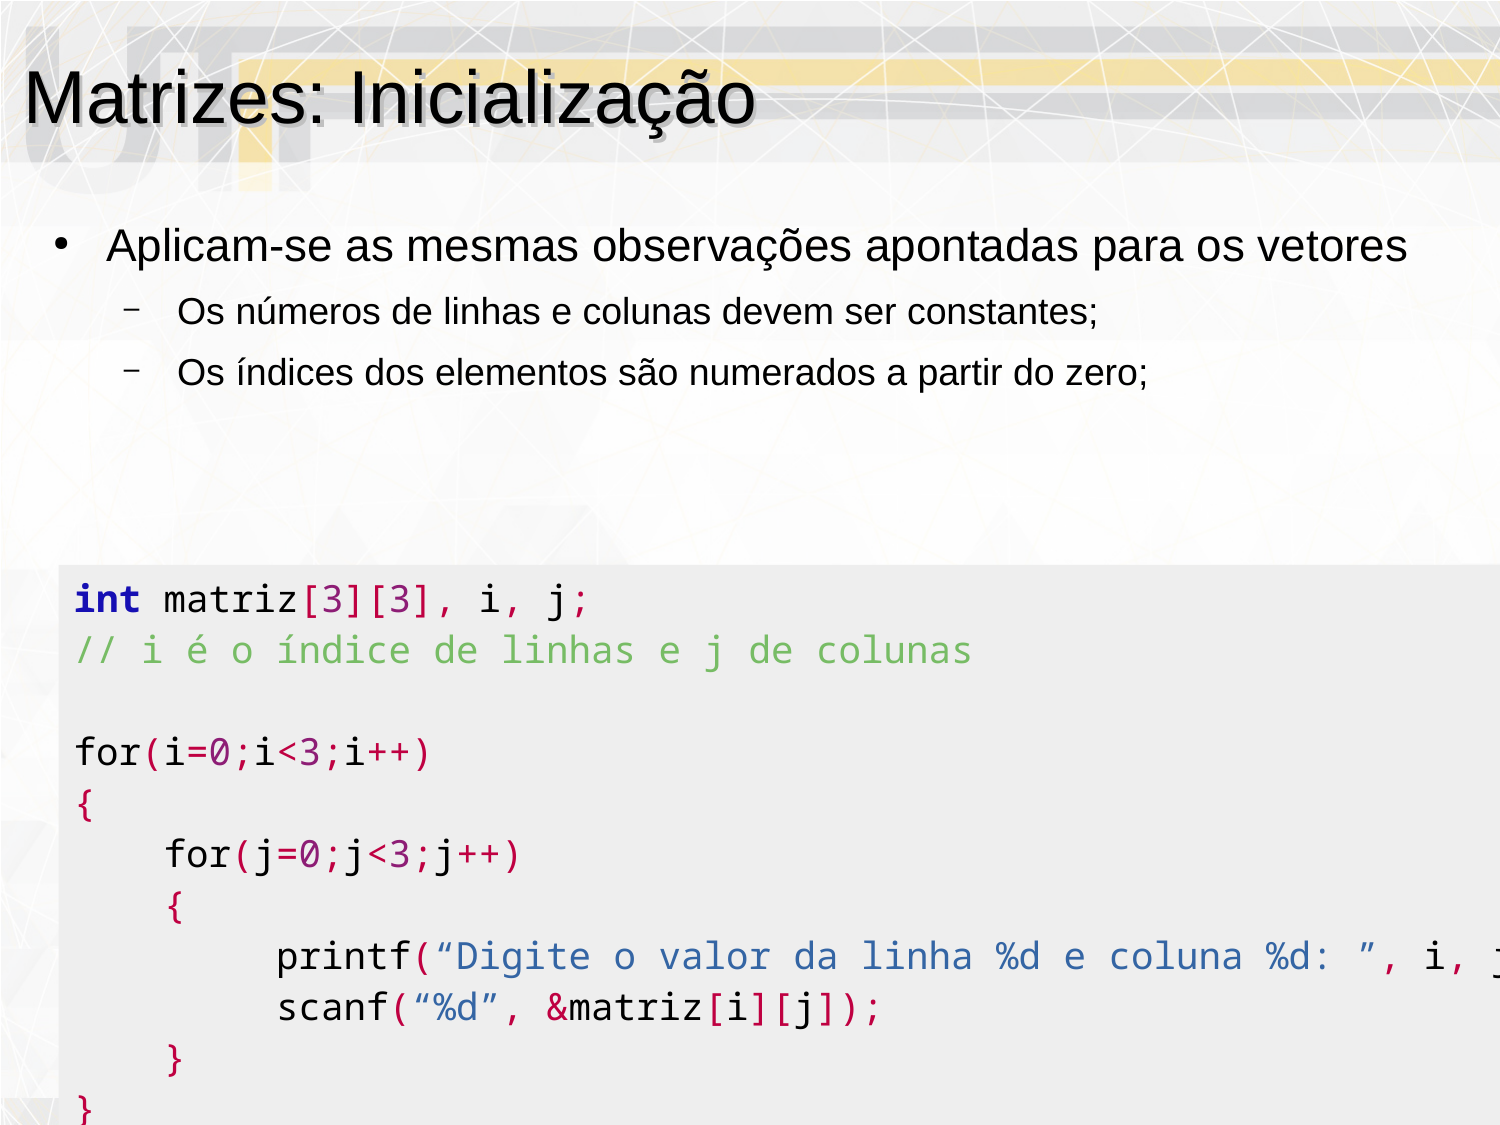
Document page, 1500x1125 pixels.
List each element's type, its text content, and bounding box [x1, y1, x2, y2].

list Aplicam-se as mesmas observações apontadas para os vetores Os números de linhas e colunas devem ser constantes; Os índices dos elementos são numerados a partir do zero; [35, 224, 1477, 1087]
text_box int matriz[3][3], i, j; // i é o índice de linhas e j de colunas for(i=0;i<3;i++) { for(j=0;j<3;j++) { printf(“Digite o valor da linha %d e coluna %d: ”, i, j); scanf(“%d”, &matriz[i][j]); } } [58, 564, 1442, 993]
title Matrizes: Inicialização [23, 18, 1489, 178]
